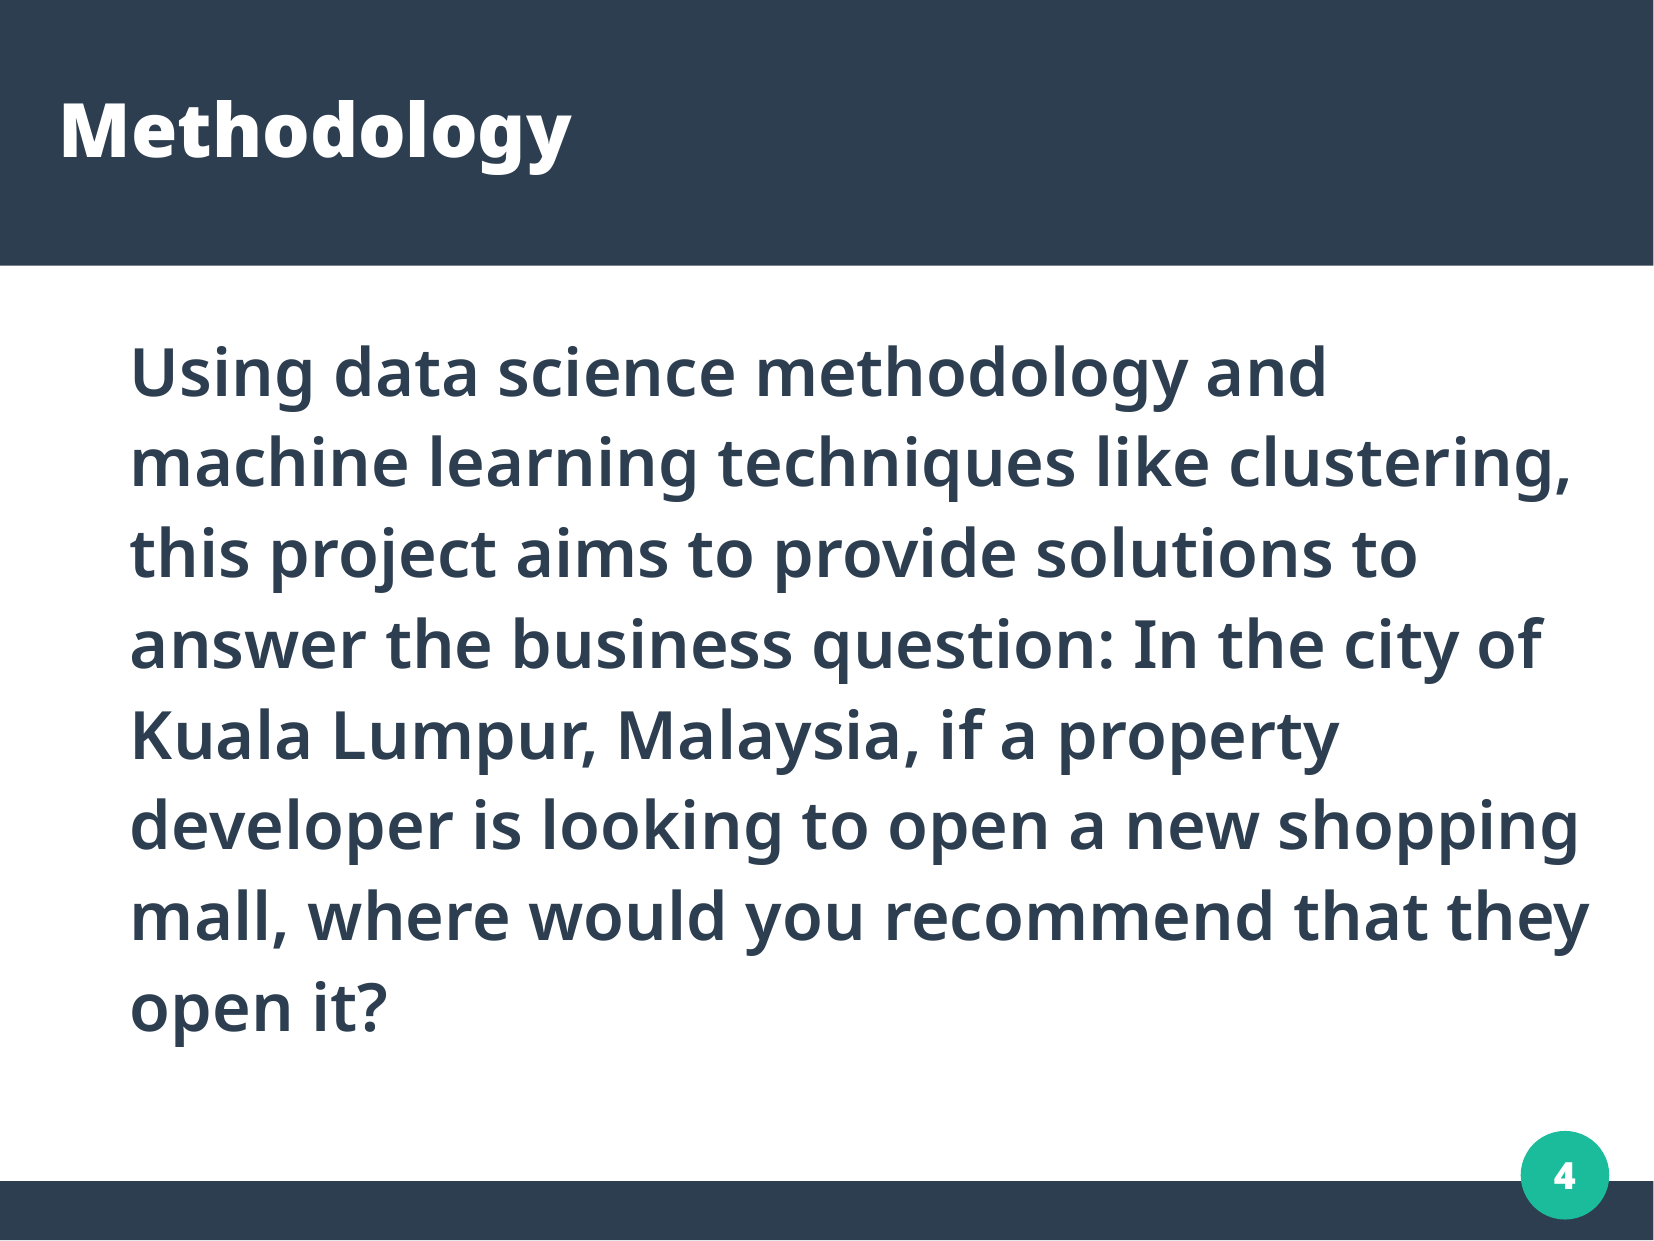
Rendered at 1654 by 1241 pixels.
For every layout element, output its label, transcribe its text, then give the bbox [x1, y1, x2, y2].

list Using data science methodology and machine learning techniques like clustering, this project aims to provide solutions to answer the business question: In the city of Kuala Lumpur, Malaysia, if a property developer is looking to open a new shopping mall, where would you recommend that they open it? [59, 324, 1595, 1152]
title Methodology [59, 49, 1595, 207]
